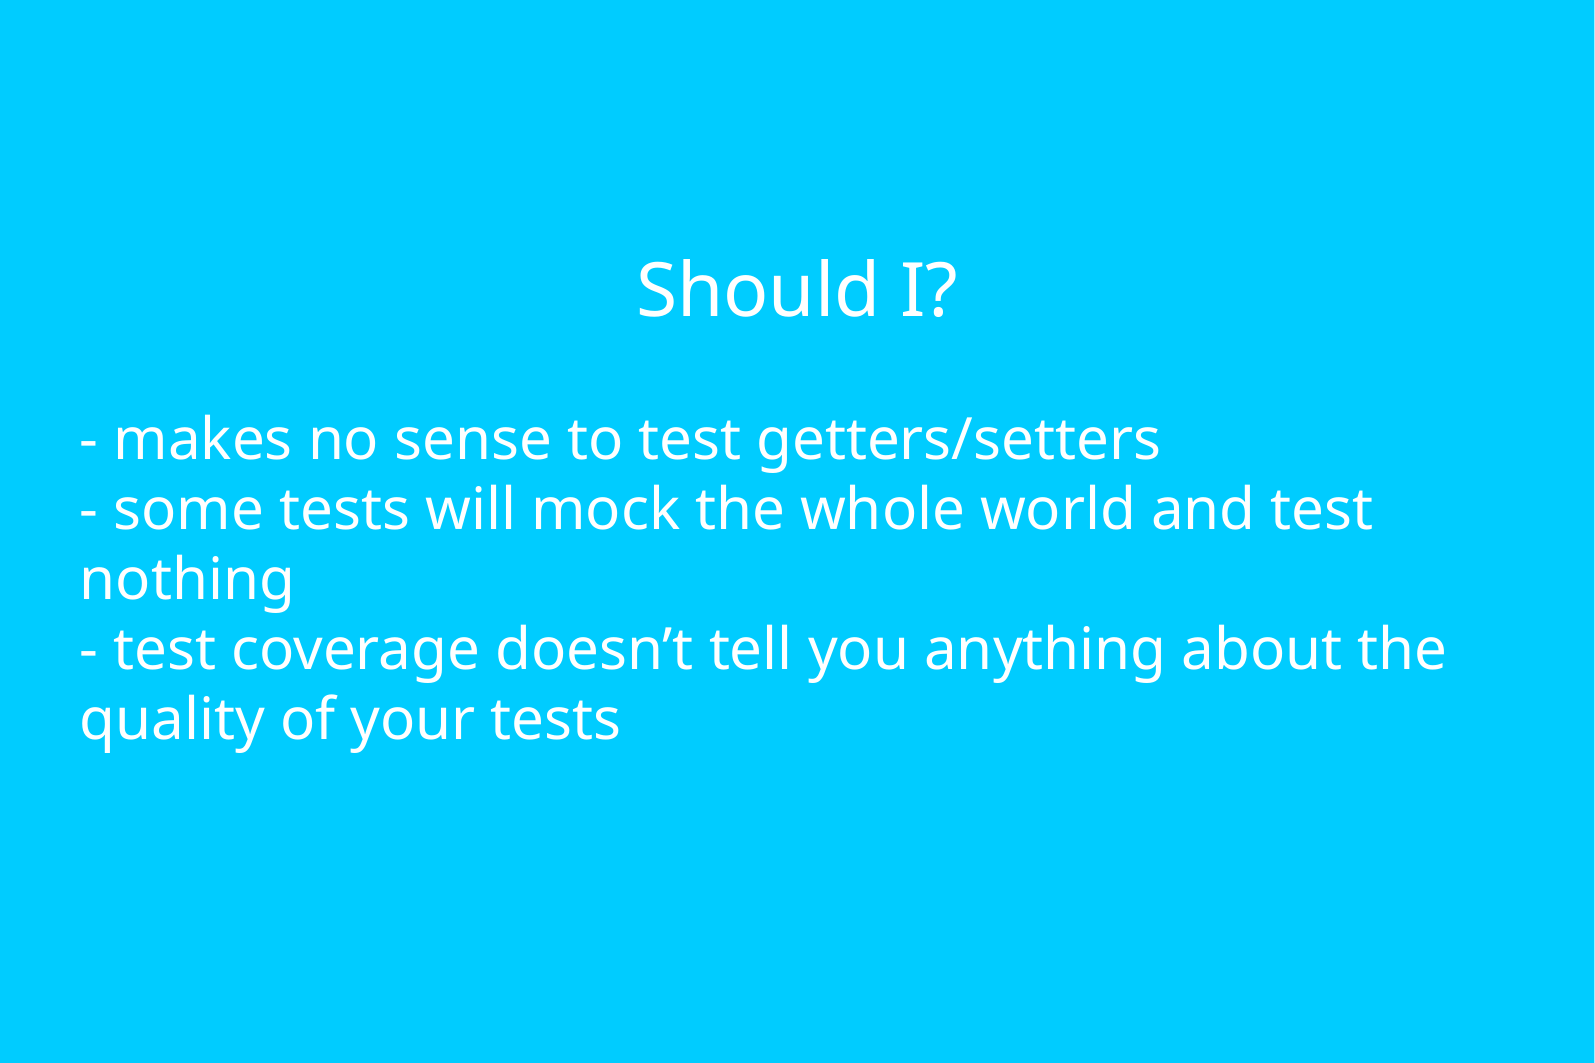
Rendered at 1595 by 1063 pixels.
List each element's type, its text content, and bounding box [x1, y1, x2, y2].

text_box Should I? - makes no sense to test getters/setters - some tests will mock the whole world and test nothing - test coverage doesn’t tell you anything about the quality of your tests [79, 42, 1515, 951]
